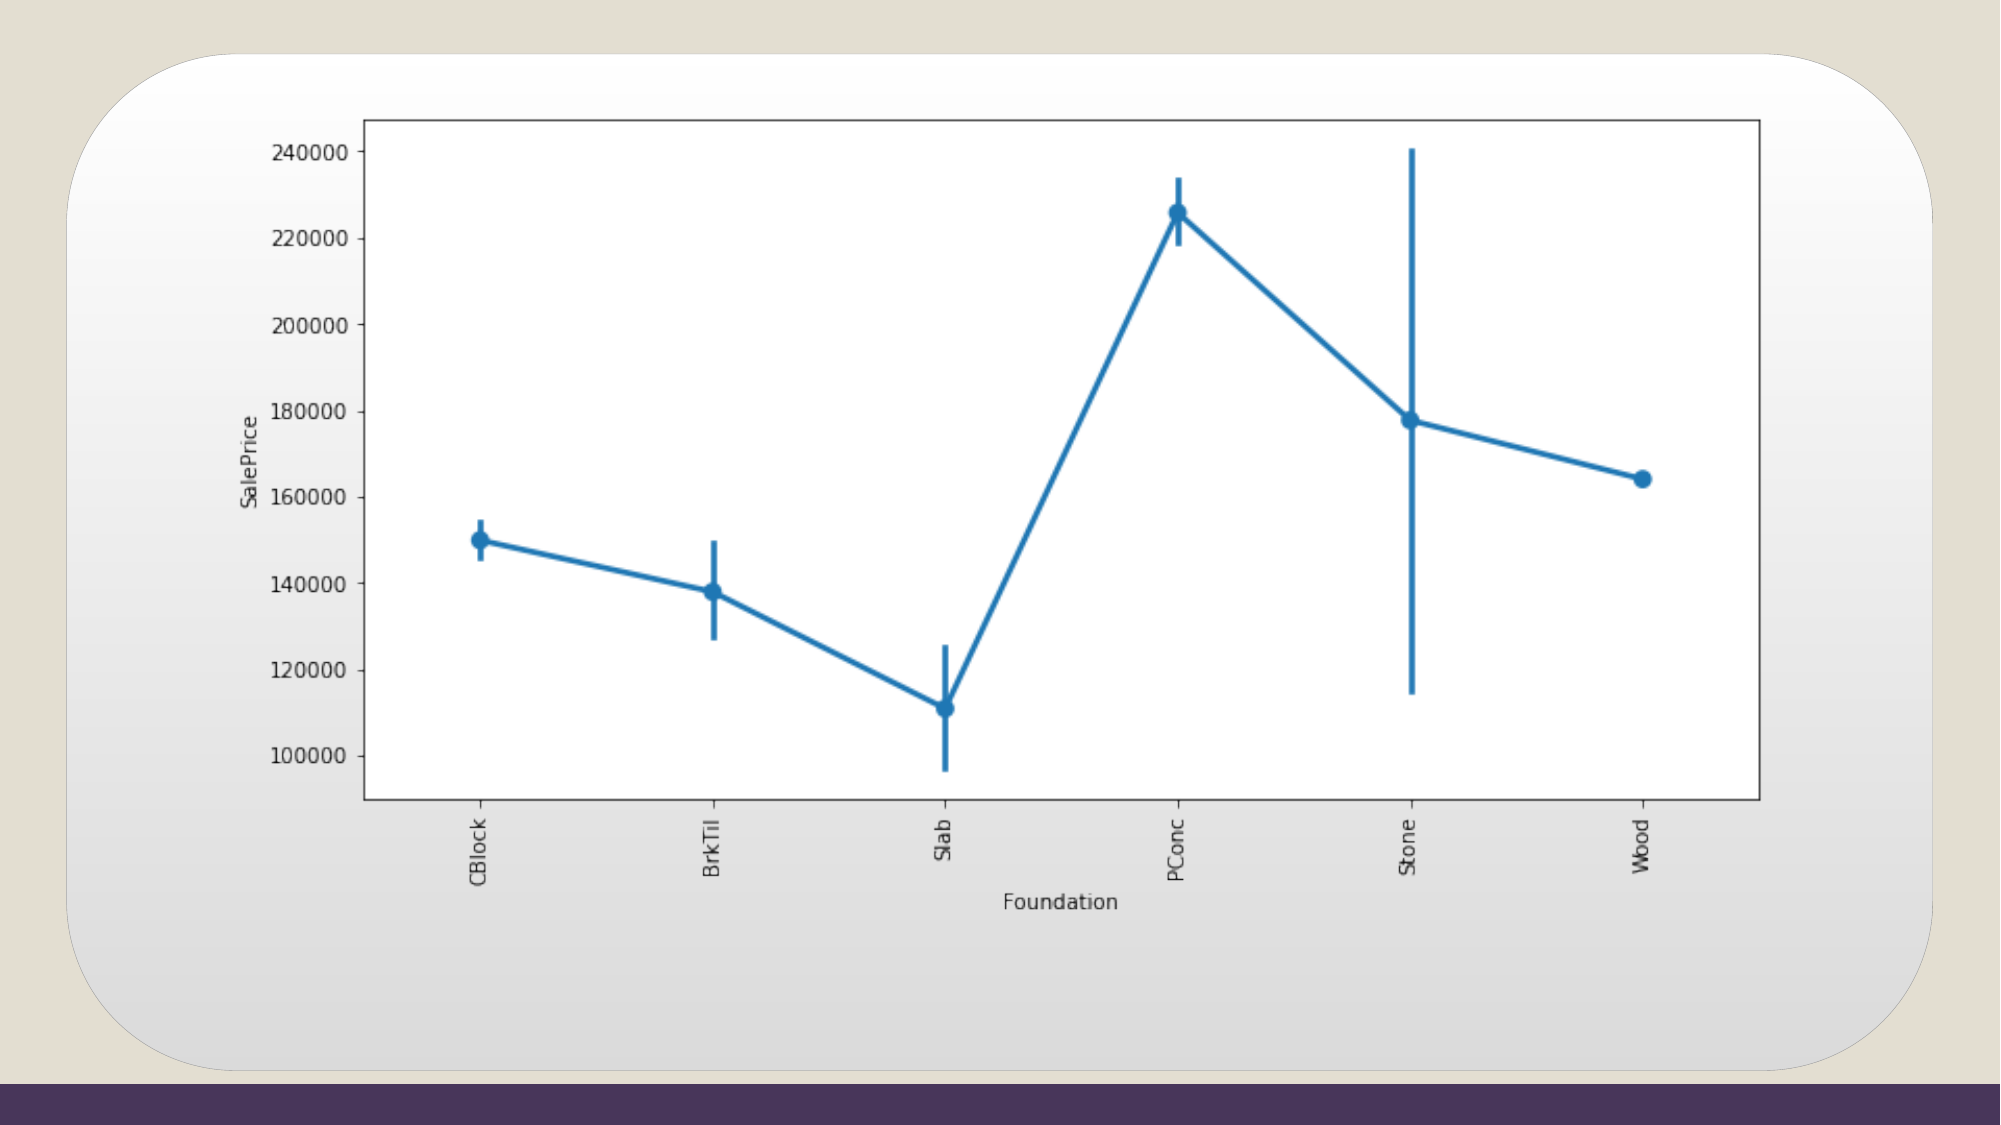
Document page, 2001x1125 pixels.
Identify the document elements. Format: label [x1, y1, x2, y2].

text_box [0, 1084, 2000, 1125]
picture [226, 105, 1774, 929]
